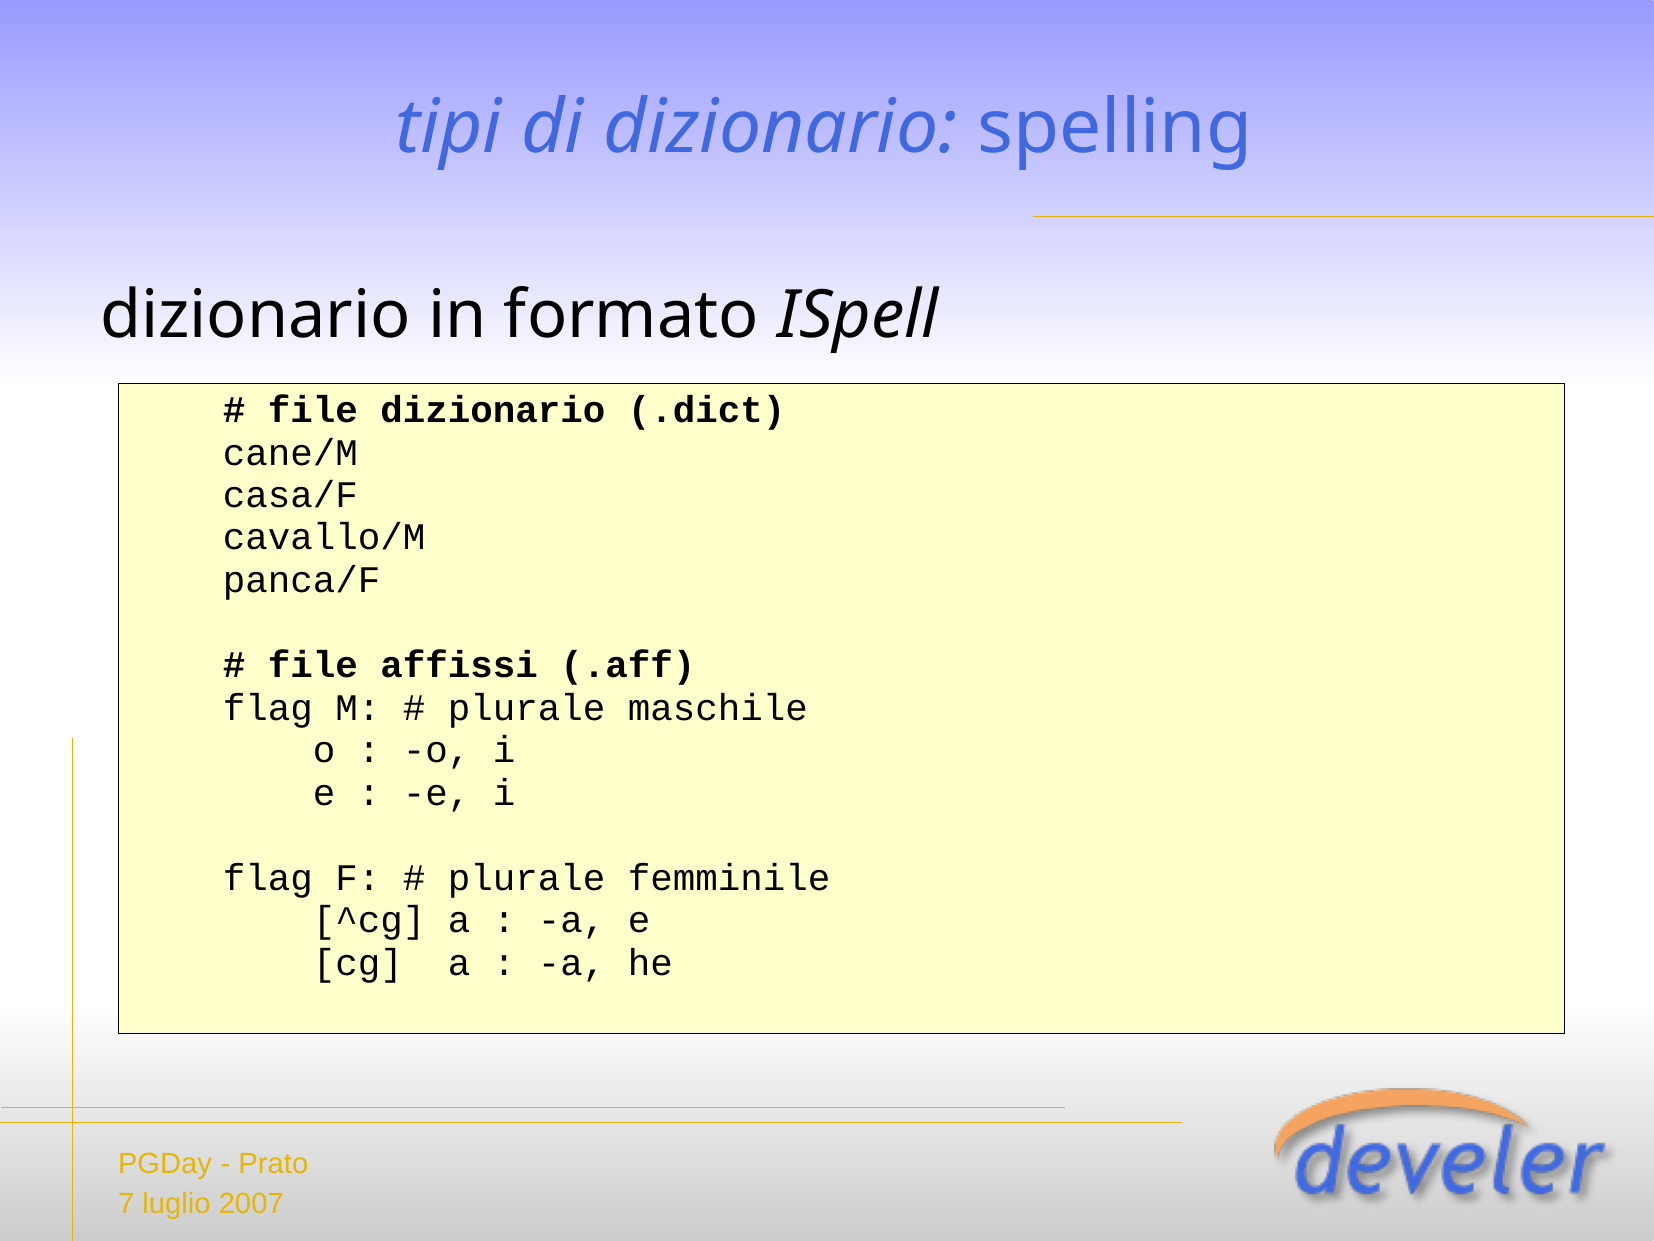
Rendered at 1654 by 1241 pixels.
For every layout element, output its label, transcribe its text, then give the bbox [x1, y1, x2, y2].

picture [1269, 1083, 1622, 1211]
list dizionario in formato ISpell [82, 265, 1571, 1093]
title tipi di dizionario: spelling [82, 29, 1565, 217]
